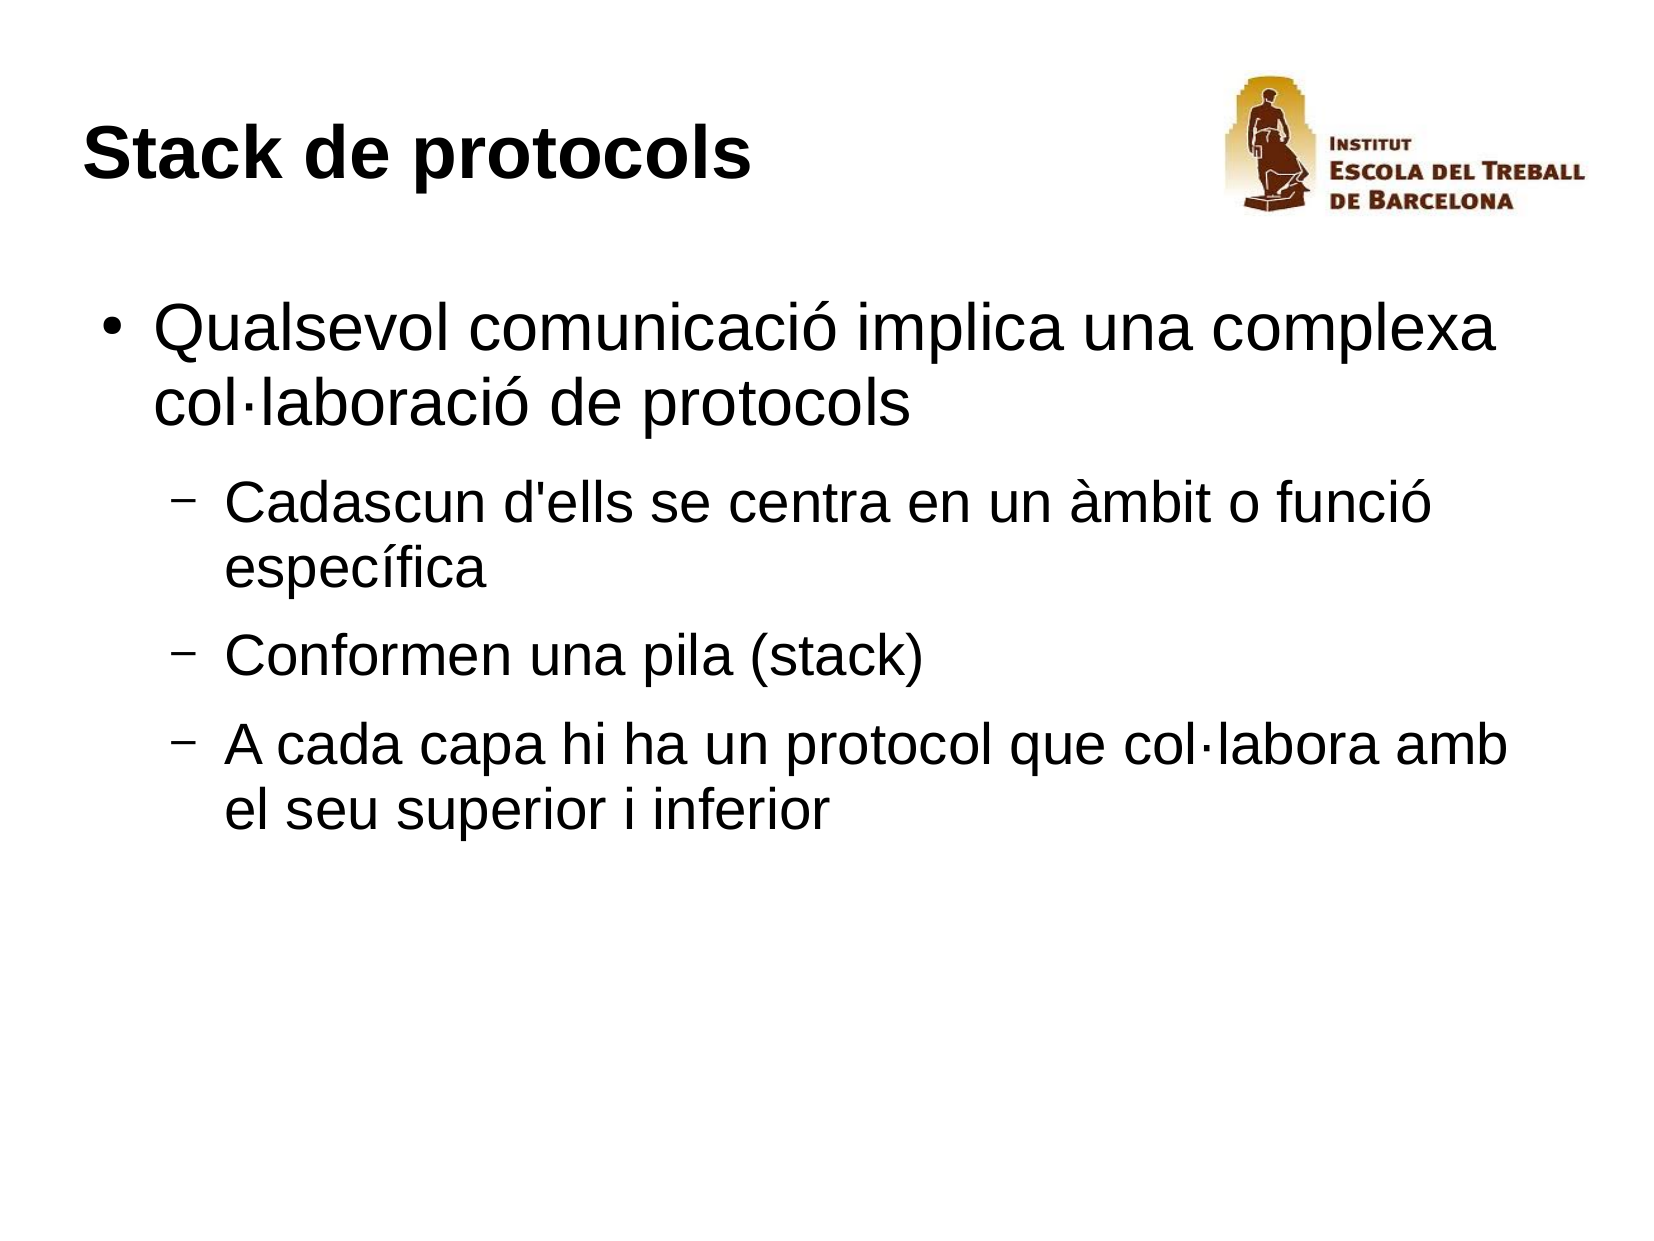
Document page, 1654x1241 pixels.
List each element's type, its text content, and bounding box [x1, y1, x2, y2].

list Qualsevol comunicació implica una complexa col·laboració de protocols Cadascun d'ells se centra en un àmbit o funció específica Conformen una pila (stack) A cada capa hi ha un protocol que col·labora amb el seu superior i inferior [82, 290, 1571, 1241]
picture [1204, 70, 1595, 223]
title Stack de protocols [82, 49, 1571, 257]
